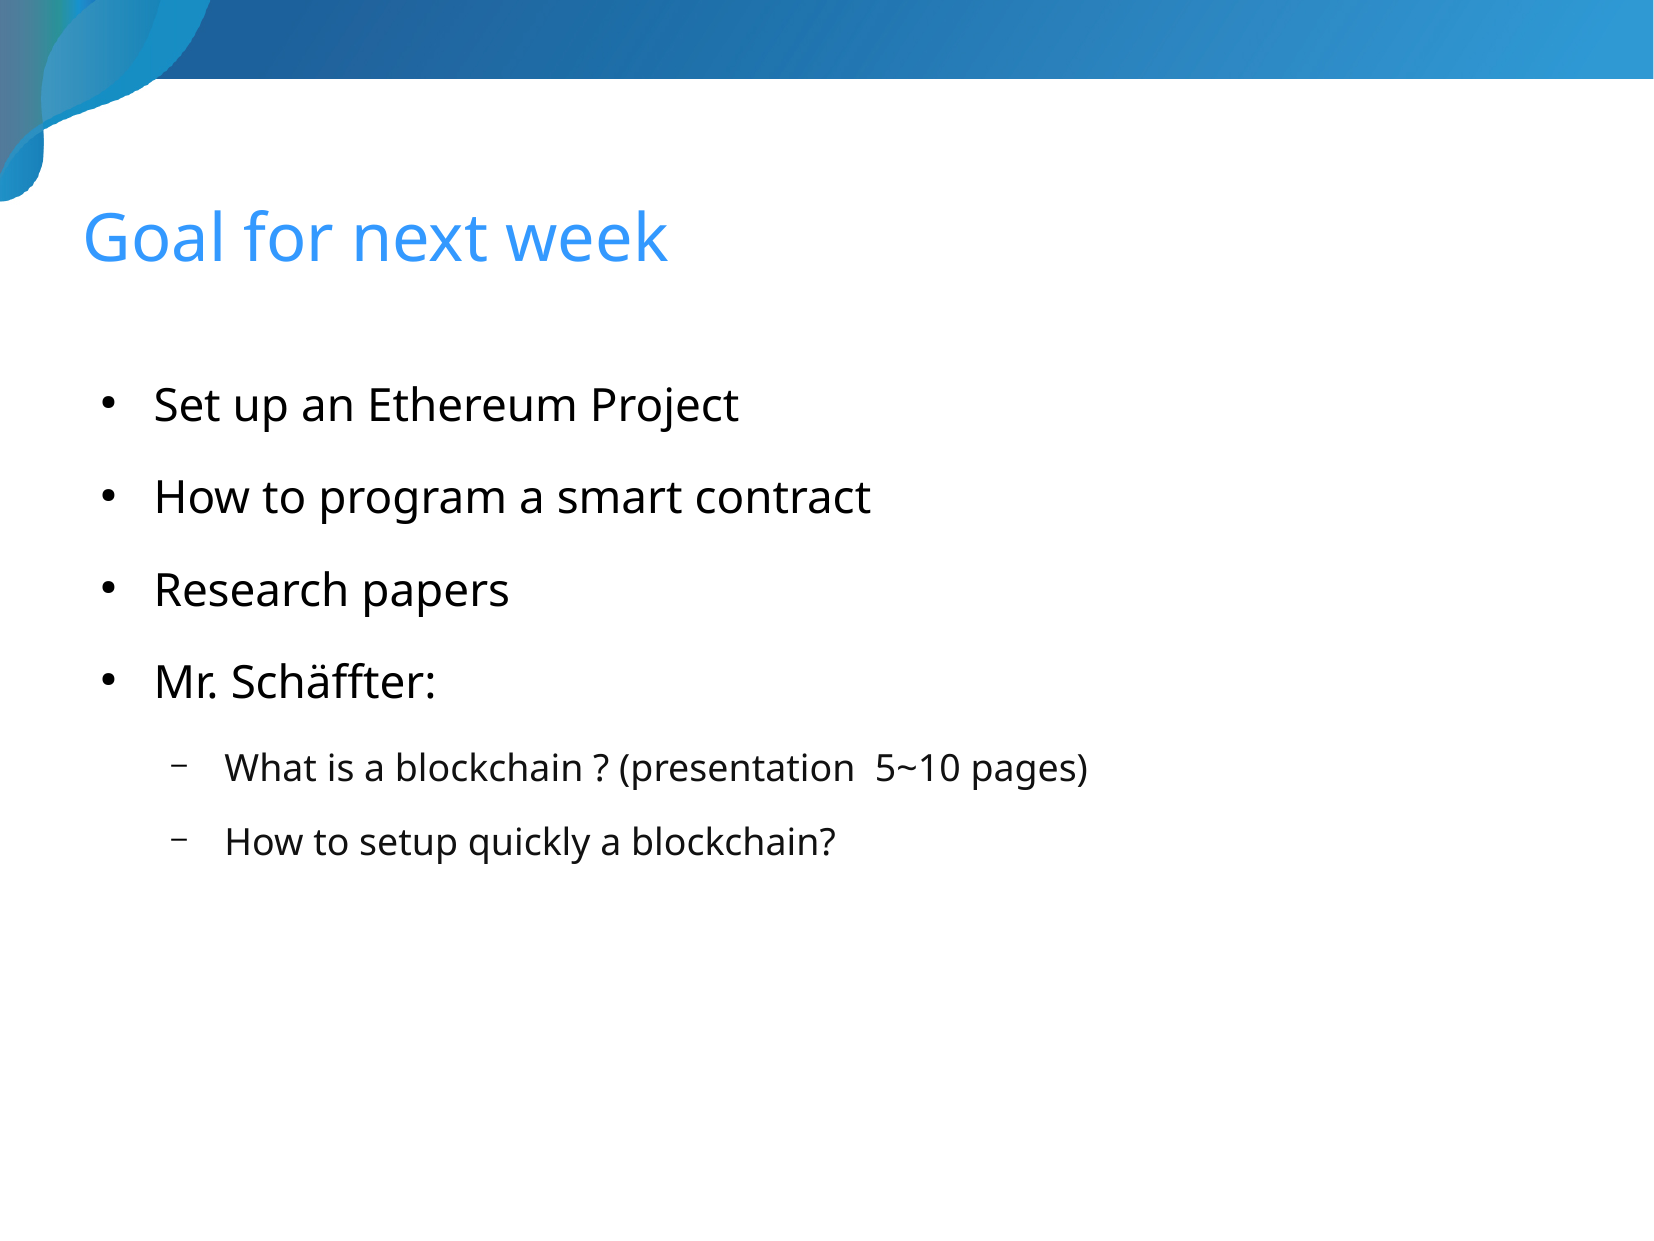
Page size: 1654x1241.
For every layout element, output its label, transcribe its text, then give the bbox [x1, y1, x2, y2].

title Goal for next week [82, 139, 1571, 332]
list Set up an Ethereum Project How to program a smart contract Research papers Mr. Schäffter: What is a blockchain ? (presentation 5~10 pages) How to setup quickly a blockchain? [82, 372, 1571, 968]
picture [0, 0, 1654, 1241]
